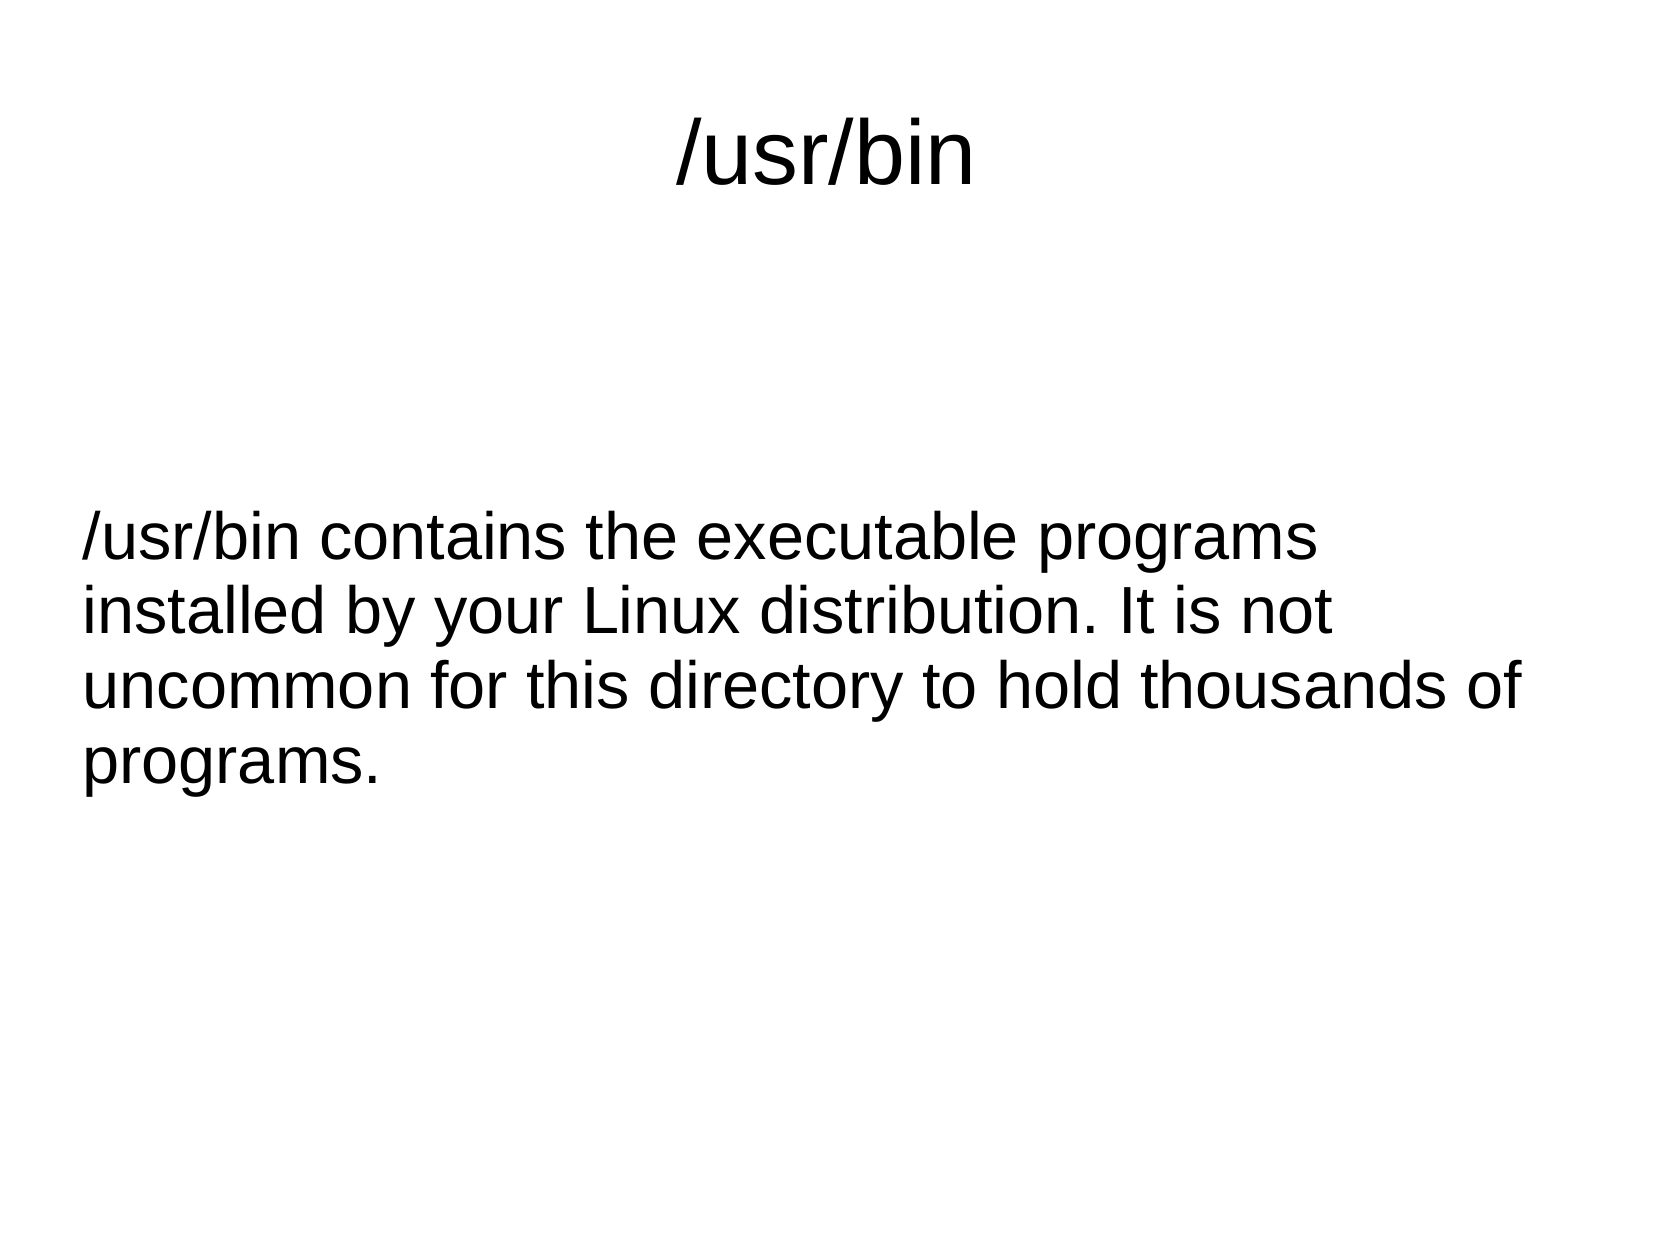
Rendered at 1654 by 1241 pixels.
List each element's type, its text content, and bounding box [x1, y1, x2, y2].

title /usr/bin [82, 49, 1571, 257]
list /usr/bin contains the executable programs installed by your Linux distribution. It is not uncommon for this directory to hold thousands of programs. [82, 290, 1571, 1010]
